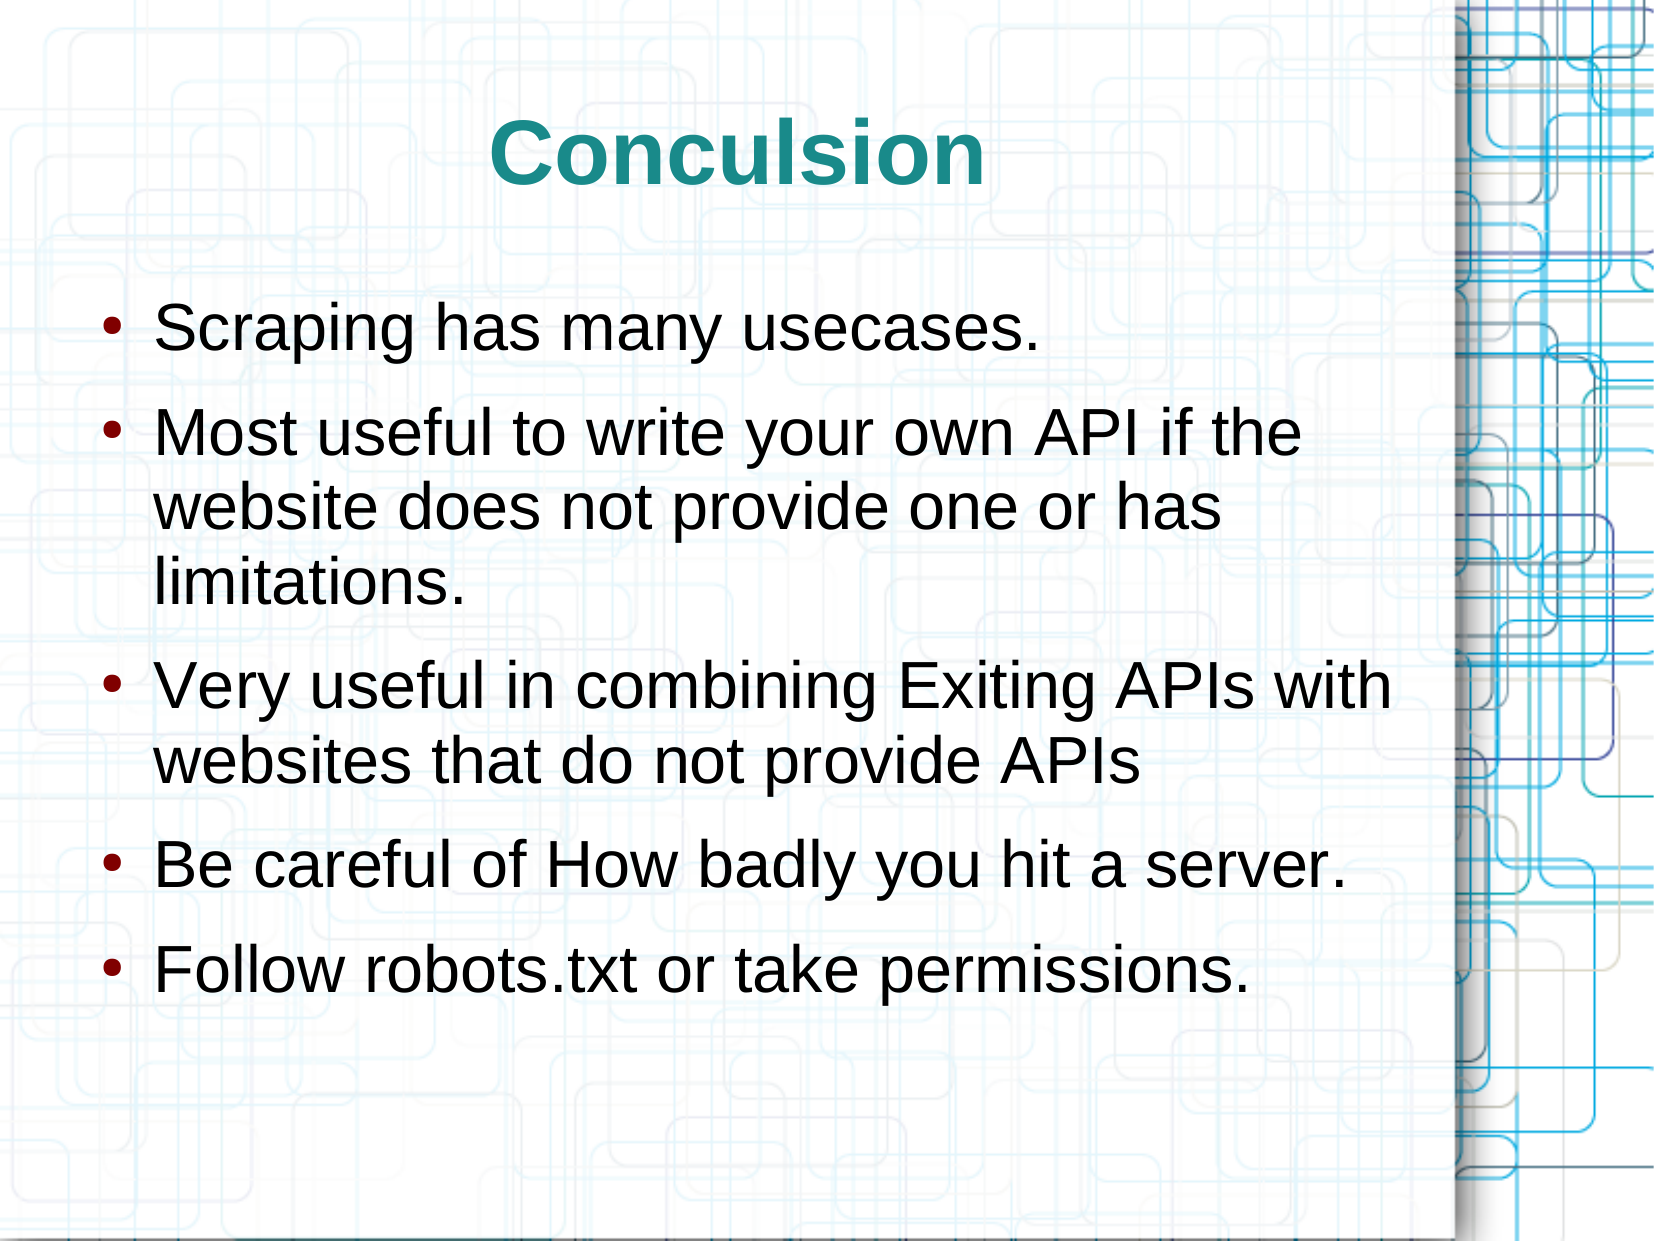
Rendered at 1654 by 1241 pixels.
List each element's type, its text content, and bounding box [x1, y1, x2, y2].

list Scraping has many usecases. Most useful to write your own API if the website does not provide one or has limitations. Very useful in combining Exiting APIs with websites that do not provide APIs Be careful of How badly you hit a server. Follow robots.txt or take permissions. [82, 290, 1418, 1241]
picture [0, 0, 1654, 1241]
title Conculsion [59, 49, 1418, 257]
